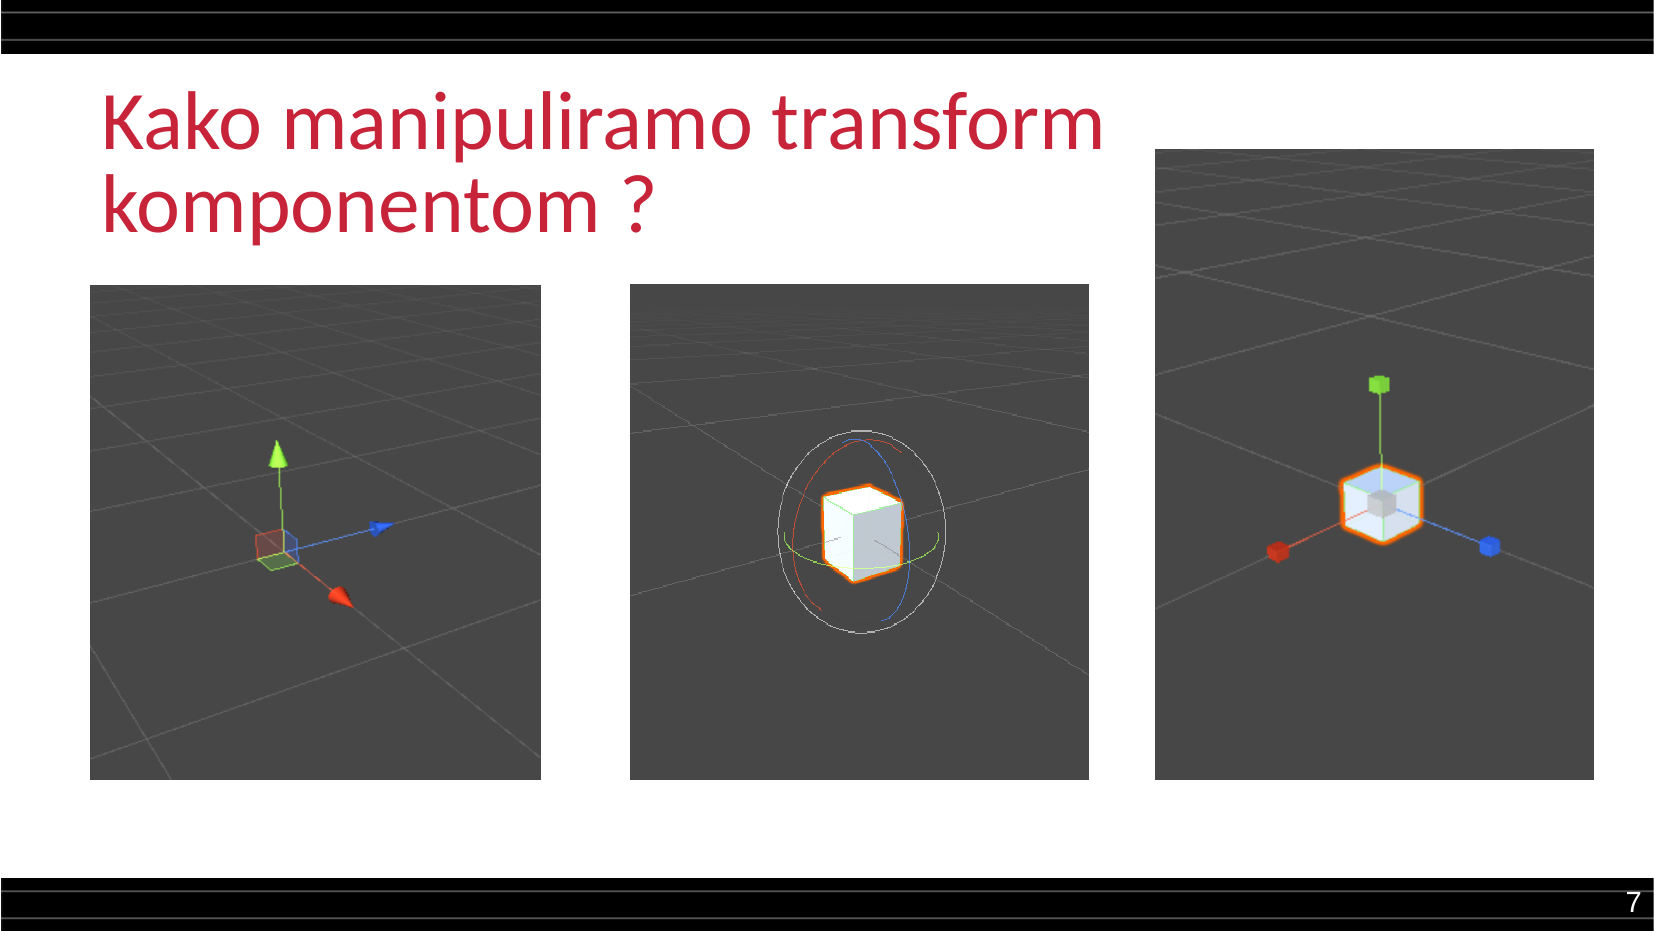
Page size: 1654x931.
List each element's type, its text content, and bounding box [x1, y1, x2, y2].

title Kako manipuliramo transform komponentom ? [101, 87, 1591, 254]
picture [1, 878, 1654, 931]
picture [630, 284, 1089, 781]
picture [90, 285, 541, 781]
picture [1, 0, 1654, 54]
picture [1155, 149, 1594, 781]
